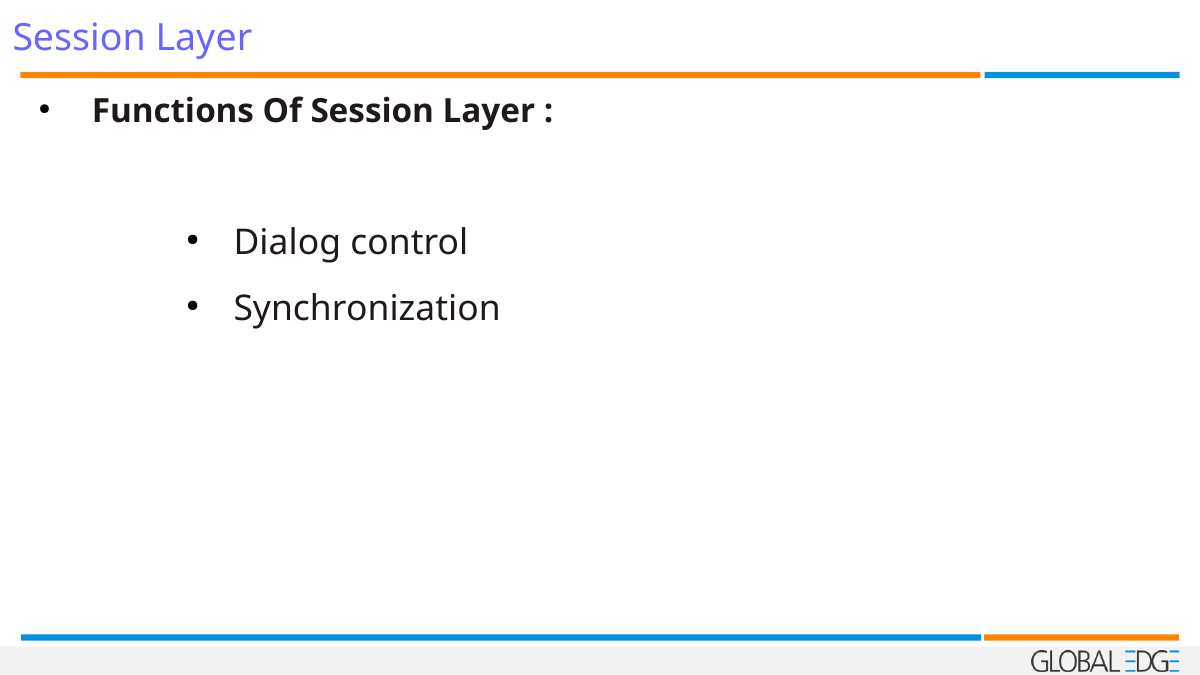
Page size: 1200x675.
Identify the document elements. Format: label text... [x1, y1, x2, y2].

list Functions Of Session Layer : Dialog control Synchronization [21, 86, 1170, 627]
title Session Layer [12, 9, 1088, 63]
picture [1031, 650, 1179, 672]
